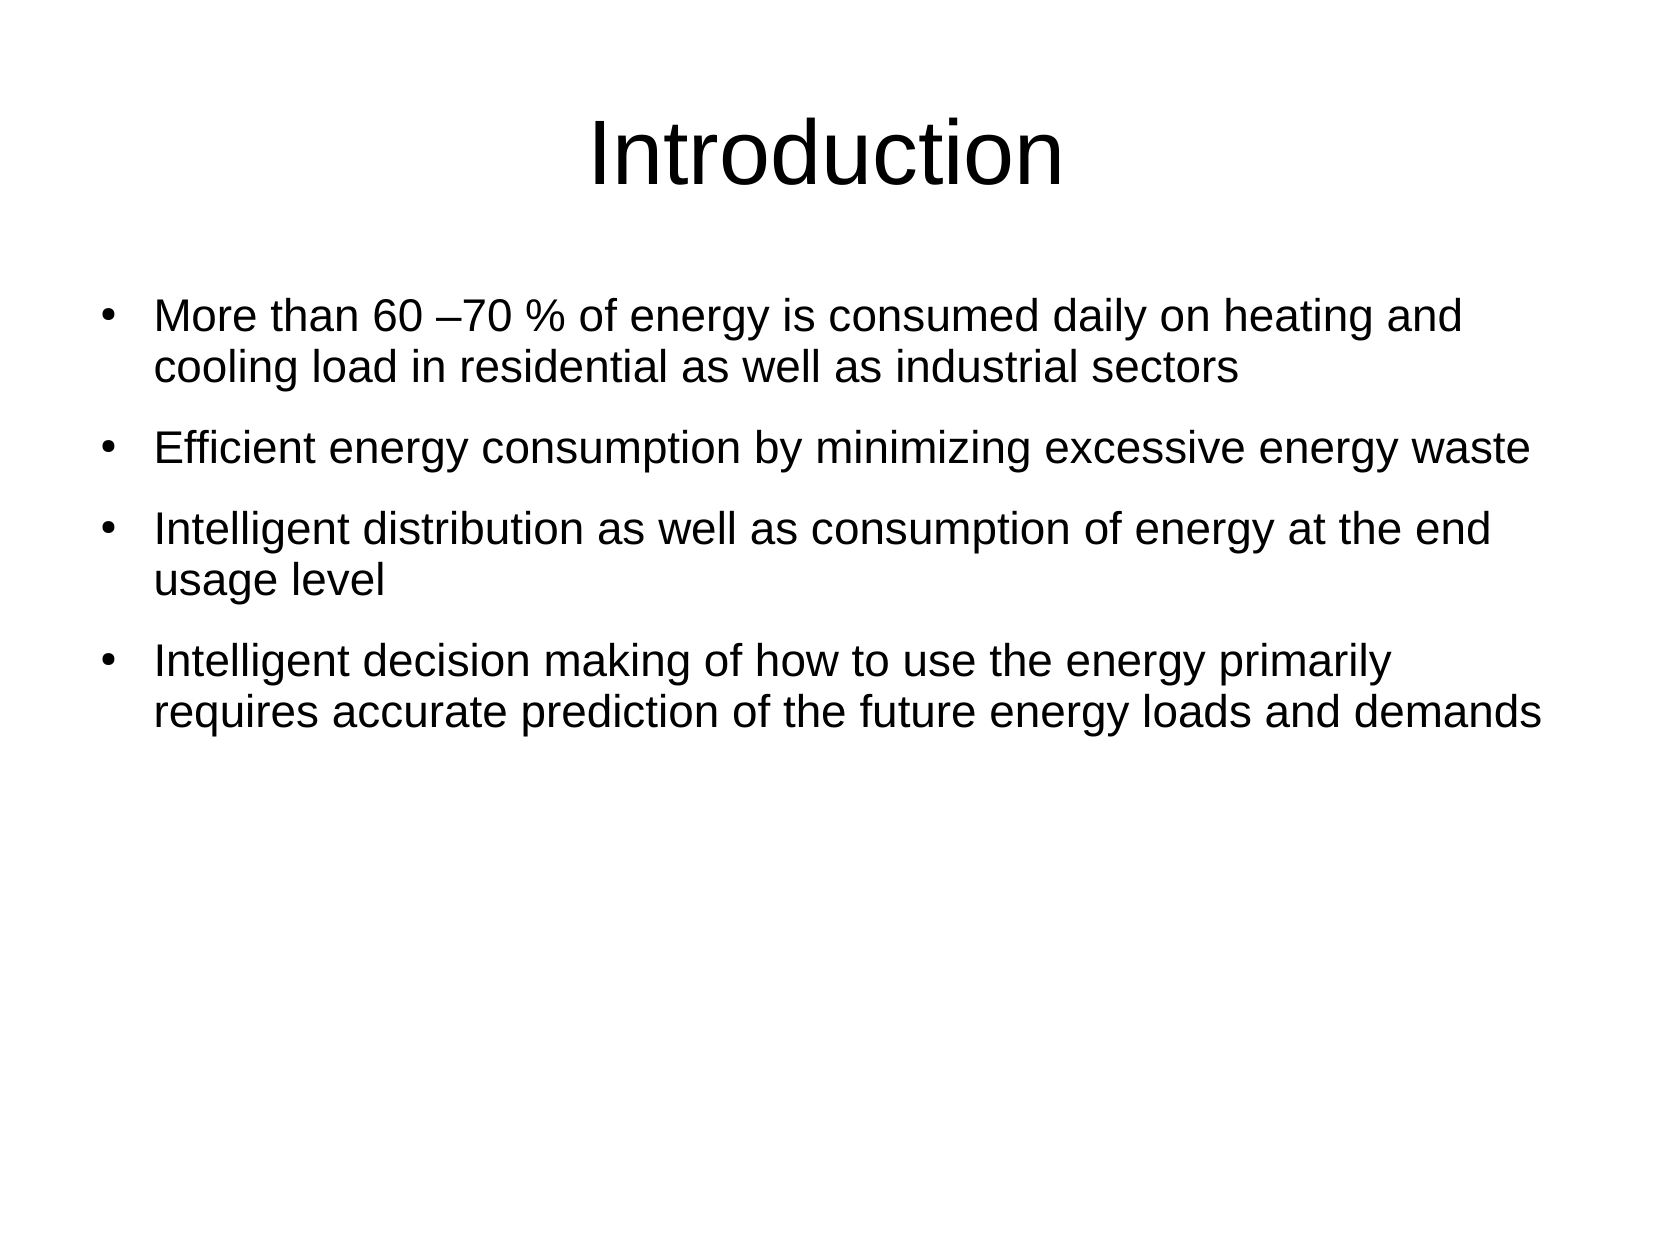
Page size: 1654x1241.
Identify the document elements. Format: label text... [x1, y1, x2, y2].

list More than 60 –70 % of energy is consumed daily on heating and cooling load in residential as well as industrial sectors Efficient energy consumption by minimizing excessive energy waste Intelligent distribution as well as consumption of energy at the end usage level Intelligent decision making of how to use the energy primarily requires accurate prediction of the future energy loads and demands [82, 290, 1571, 1010]
title Introduction [82, 49, 1571, 257]
